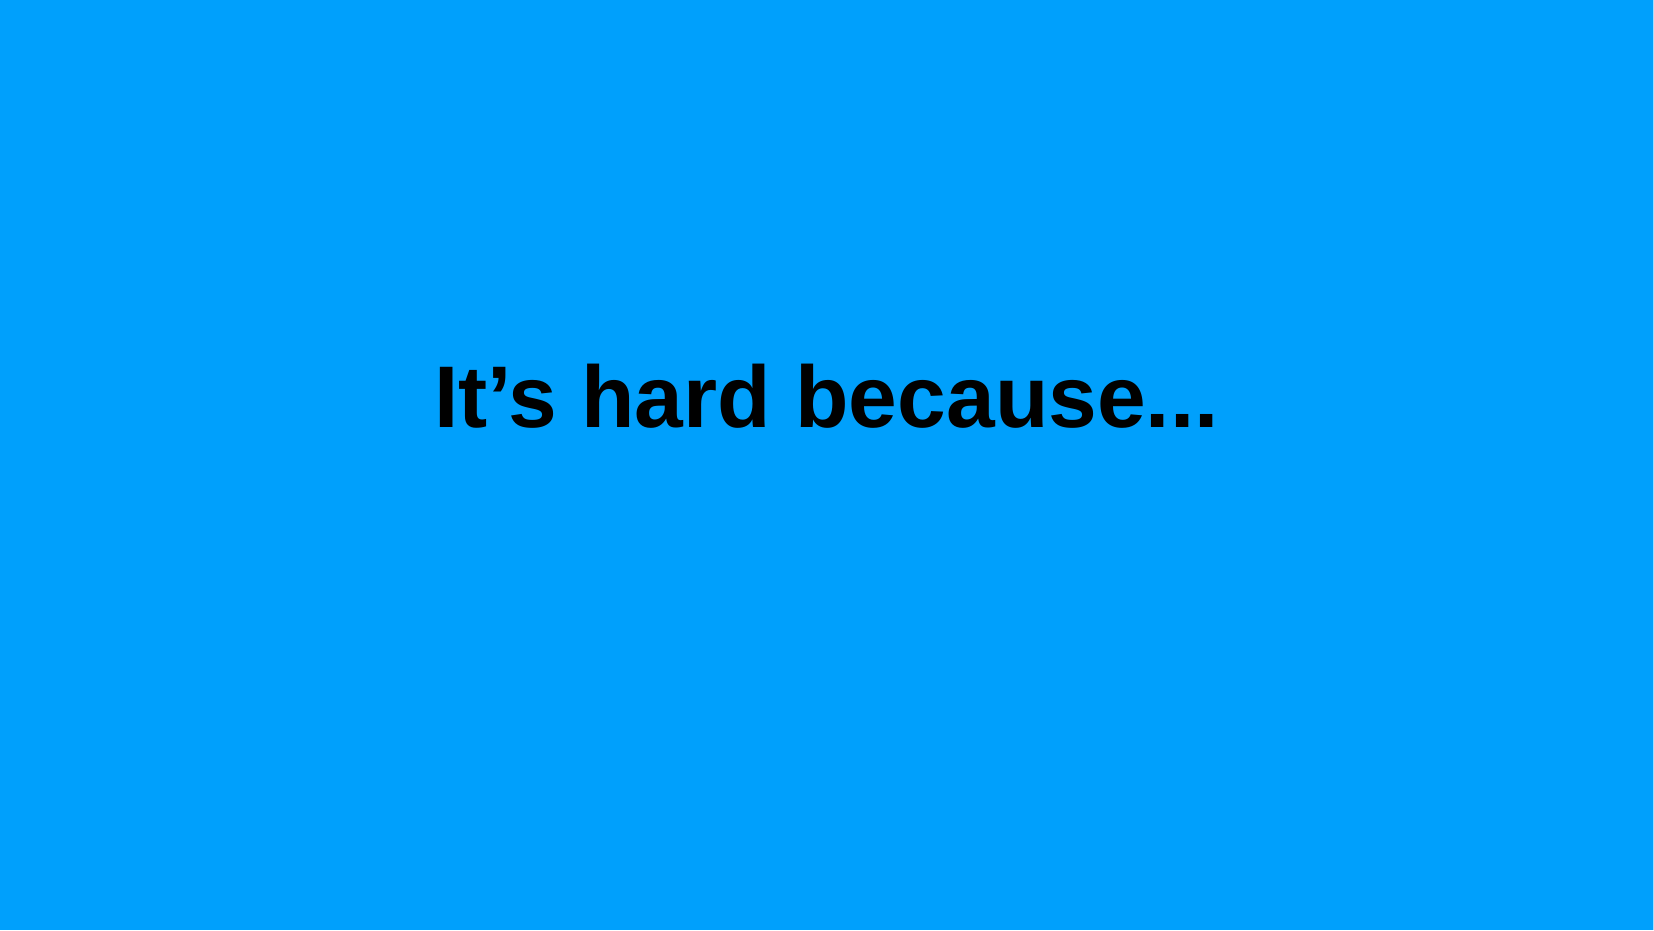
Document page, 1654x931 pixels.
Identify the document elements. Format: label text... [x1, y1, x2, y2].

subtitle It’s hard because... [82, 37, 1571, 757]
